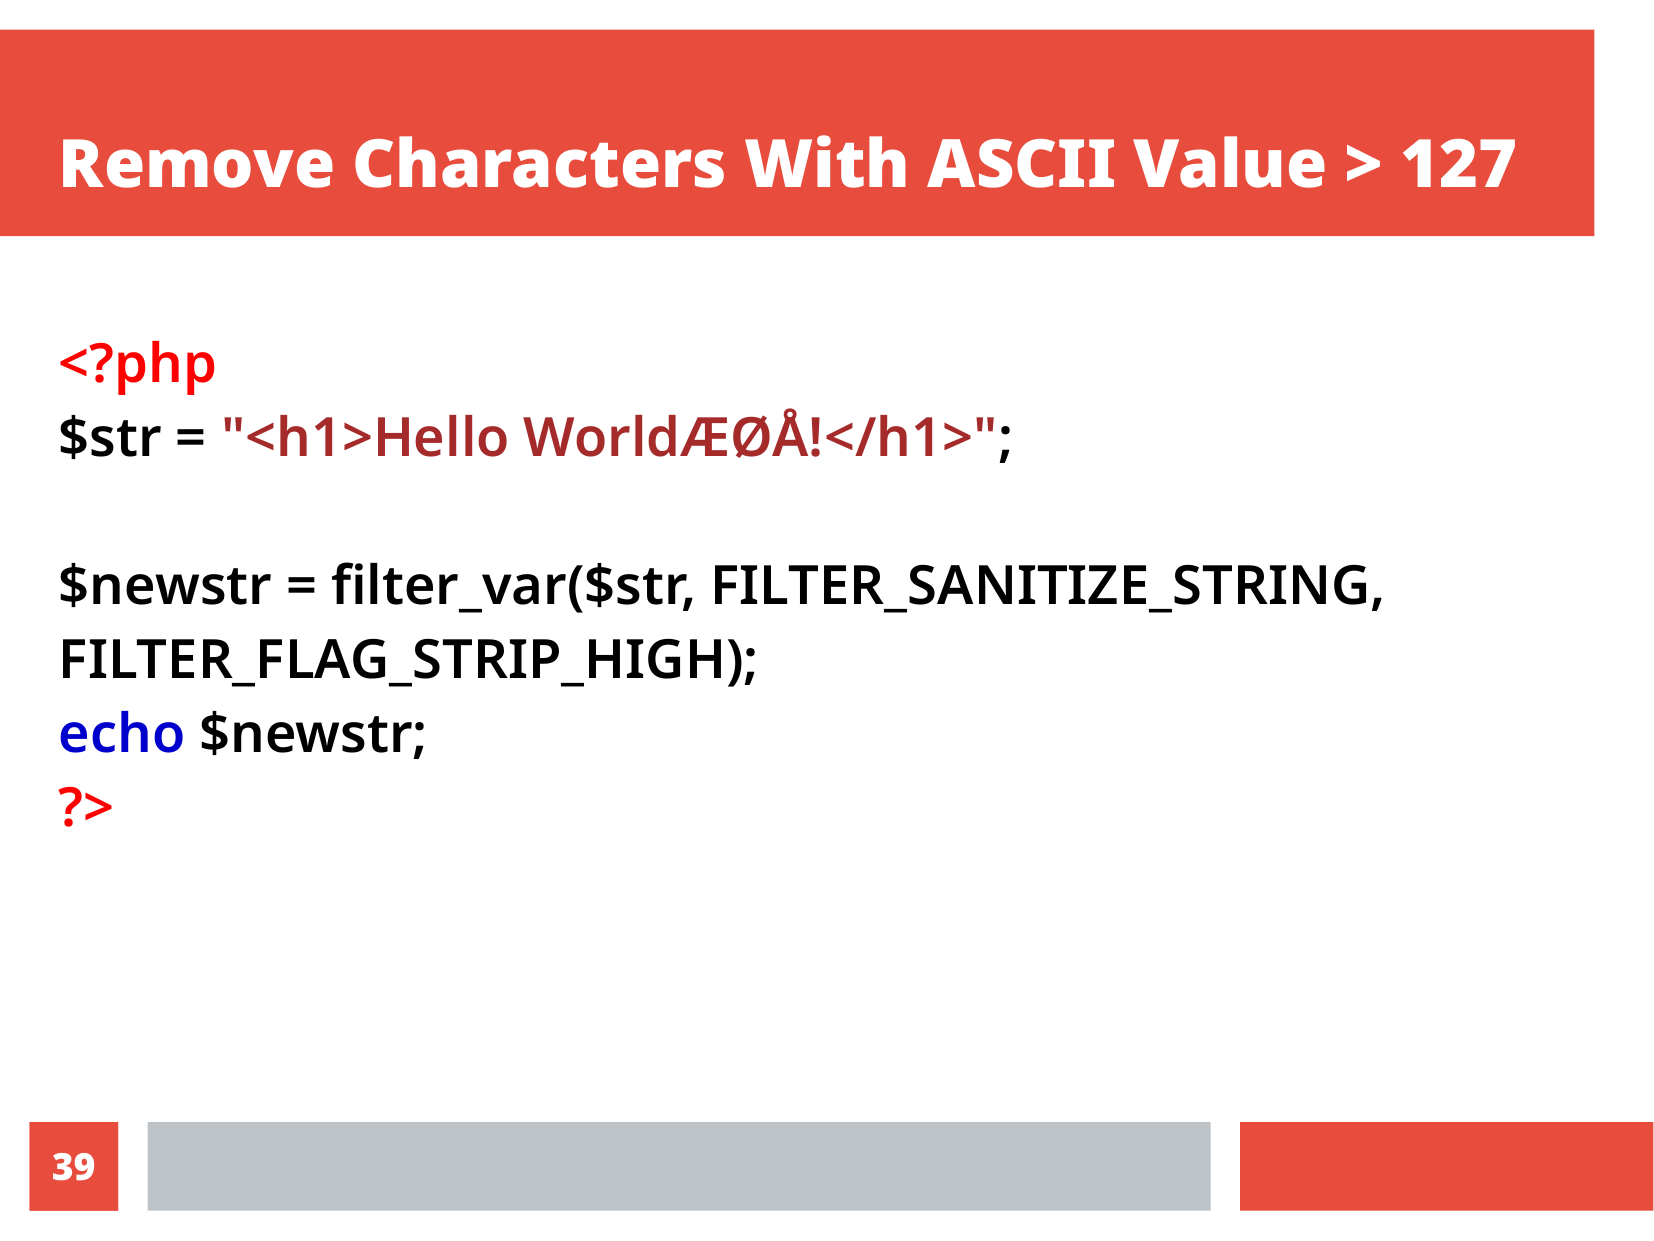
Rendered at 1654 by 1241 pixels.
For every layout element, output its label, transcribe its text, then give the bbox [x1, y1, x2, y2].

list <?php $str = "<h1>Hello WorldÆØÅ!</h1>"; $newstr = filter_var($str, FILTER_SANITIZE_STRING, FILTER_FLAG_STRIP_HIGH); echo $newstr; ?> [59, 324, 1565, 1093]
title Remove Characters With ASCII Value > 127 [59, 59, 1595, 207]
